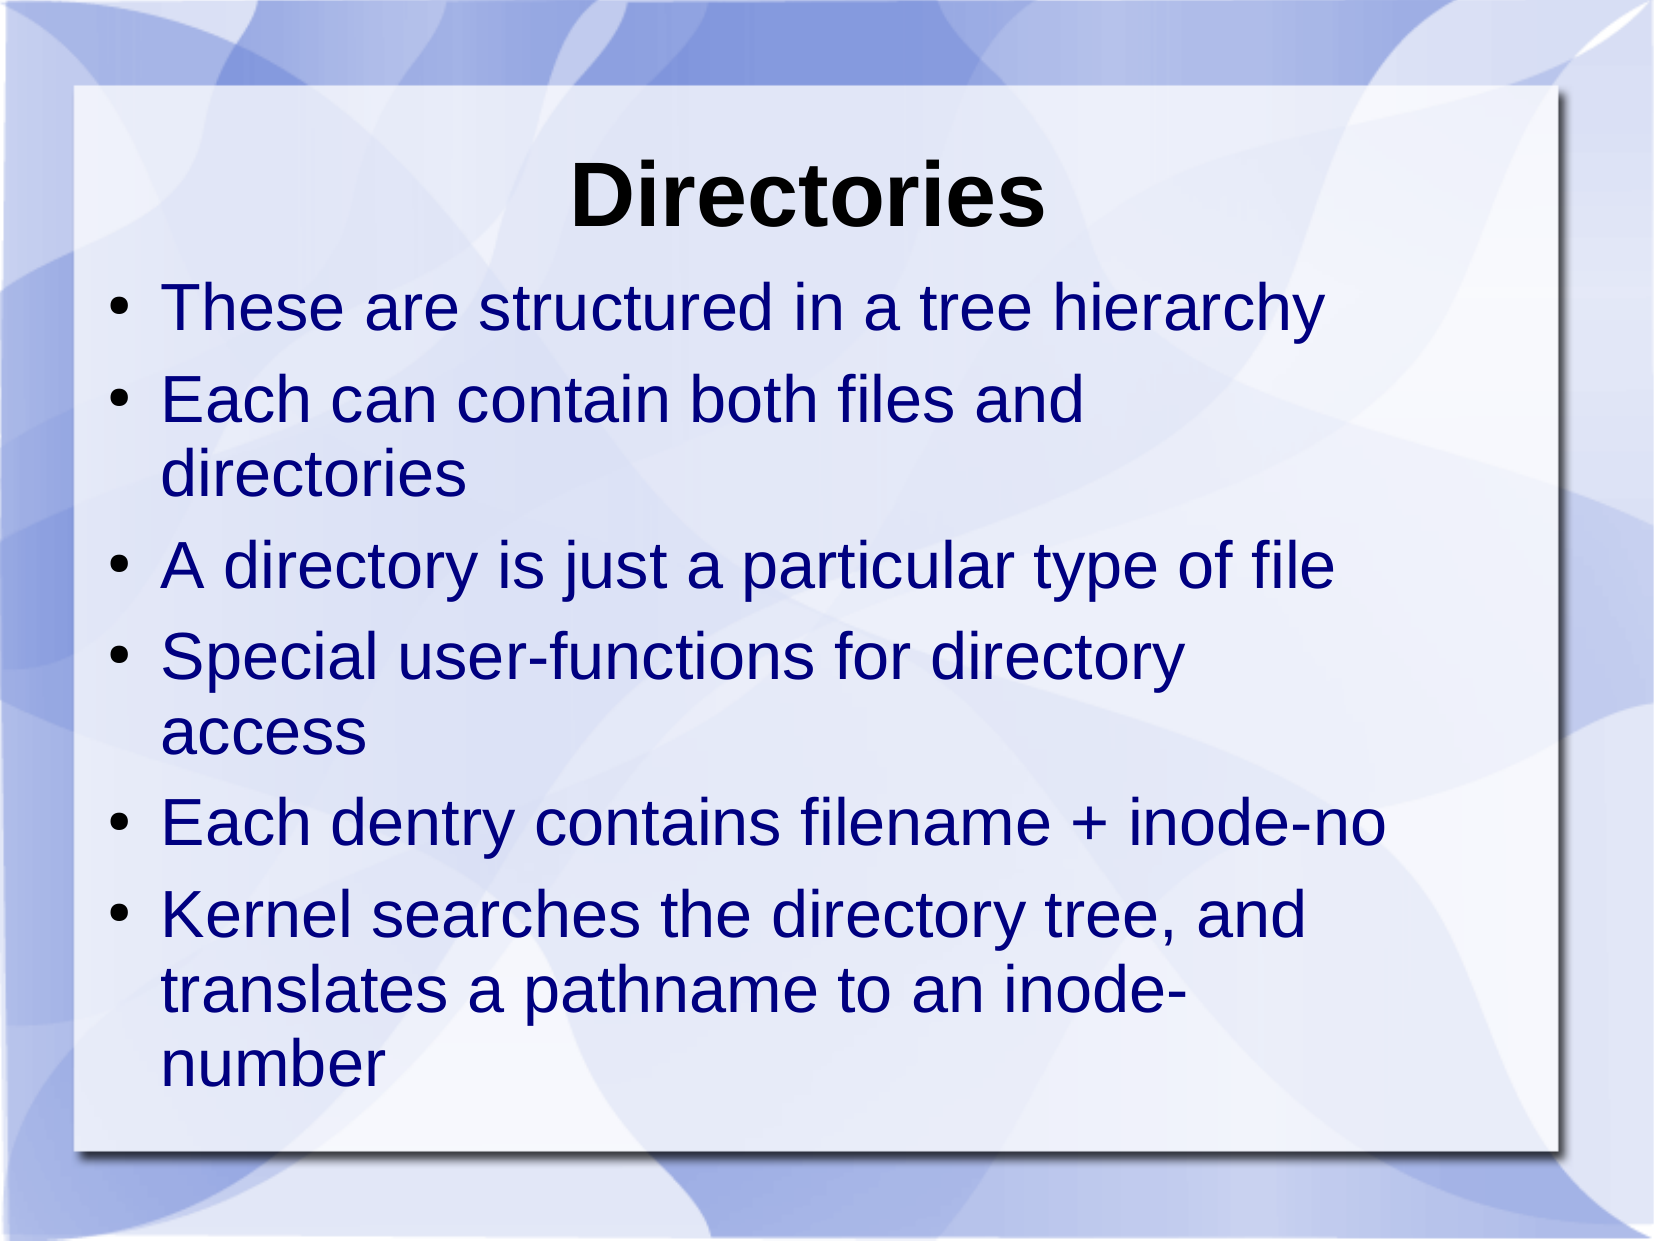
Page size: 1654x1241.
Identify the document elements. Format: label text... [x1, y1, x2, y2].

title Directories [82, 90, 1536, 298]
list These are structured in a tree hierarchy Each can contain both files and directories A directory is just a particular type of file Special user-functions for directory access Each dentry contains filename + inode-no Kernel searches the directory tree, and translates a pathname to an inode-number [75, 262, 1426, 1109]
picture [0, 0, 1654, 1241]
